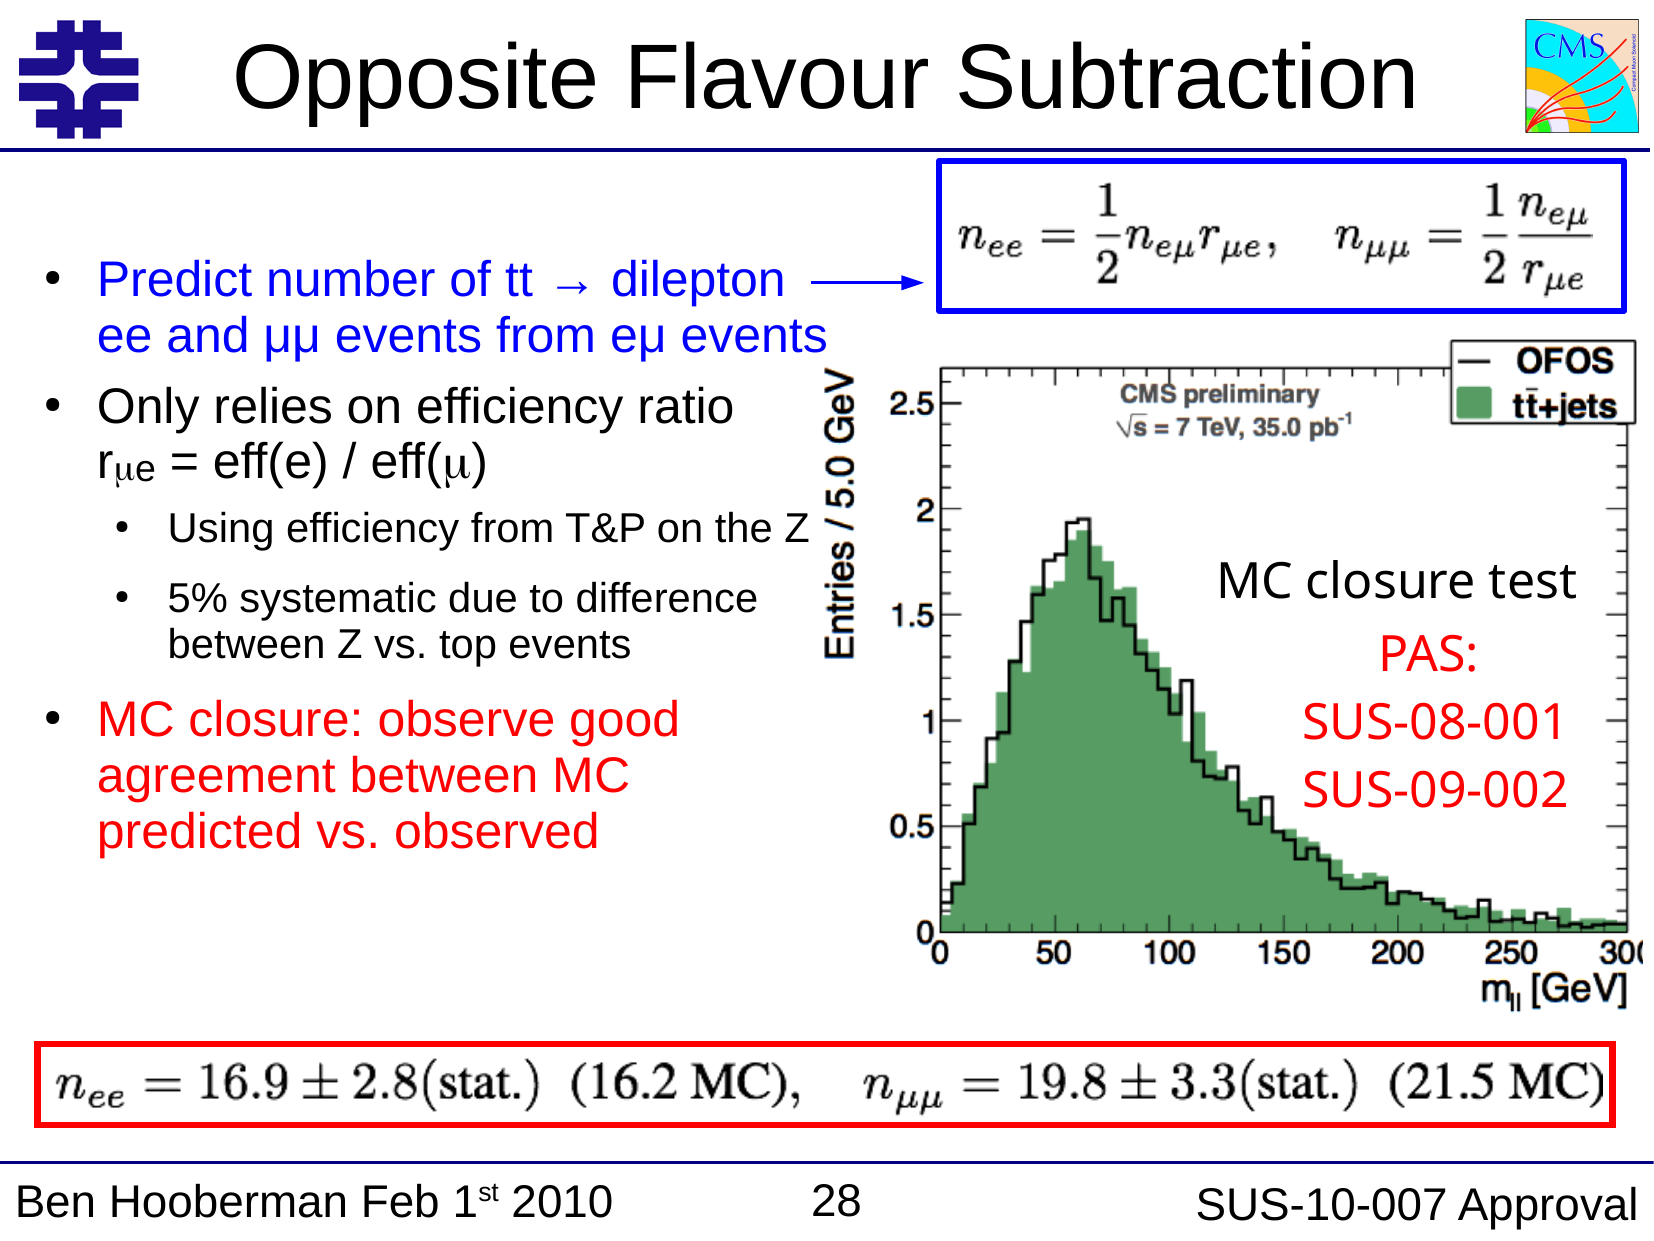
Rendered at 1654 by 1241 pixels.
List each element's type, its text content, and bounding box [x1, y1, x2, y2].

picture [832, 333, 1643, 1021]
text_box MC closure test [1215, 545, 1578, 614]
picture [832, 1047, 1603, 1117]
list Predict number of tt → dilepton ee and μμ events from eμ events Only relies on efficiency ratio rme = eff(e) / eff(m) Using efficiency from T&P on the Z 5% systematic due to difference between Z vs. top events MC closure: observe good agreement between MC predicted vs. observed [26, 251, 832, 1225]
title Opposite Flavour Subtraction [0, 0, 1654, 154]
picture [958, 182, 1593, 298]
text_box PAS: SUS-08-001 SUS-09-002 [1302, 617, 1569, 823]
